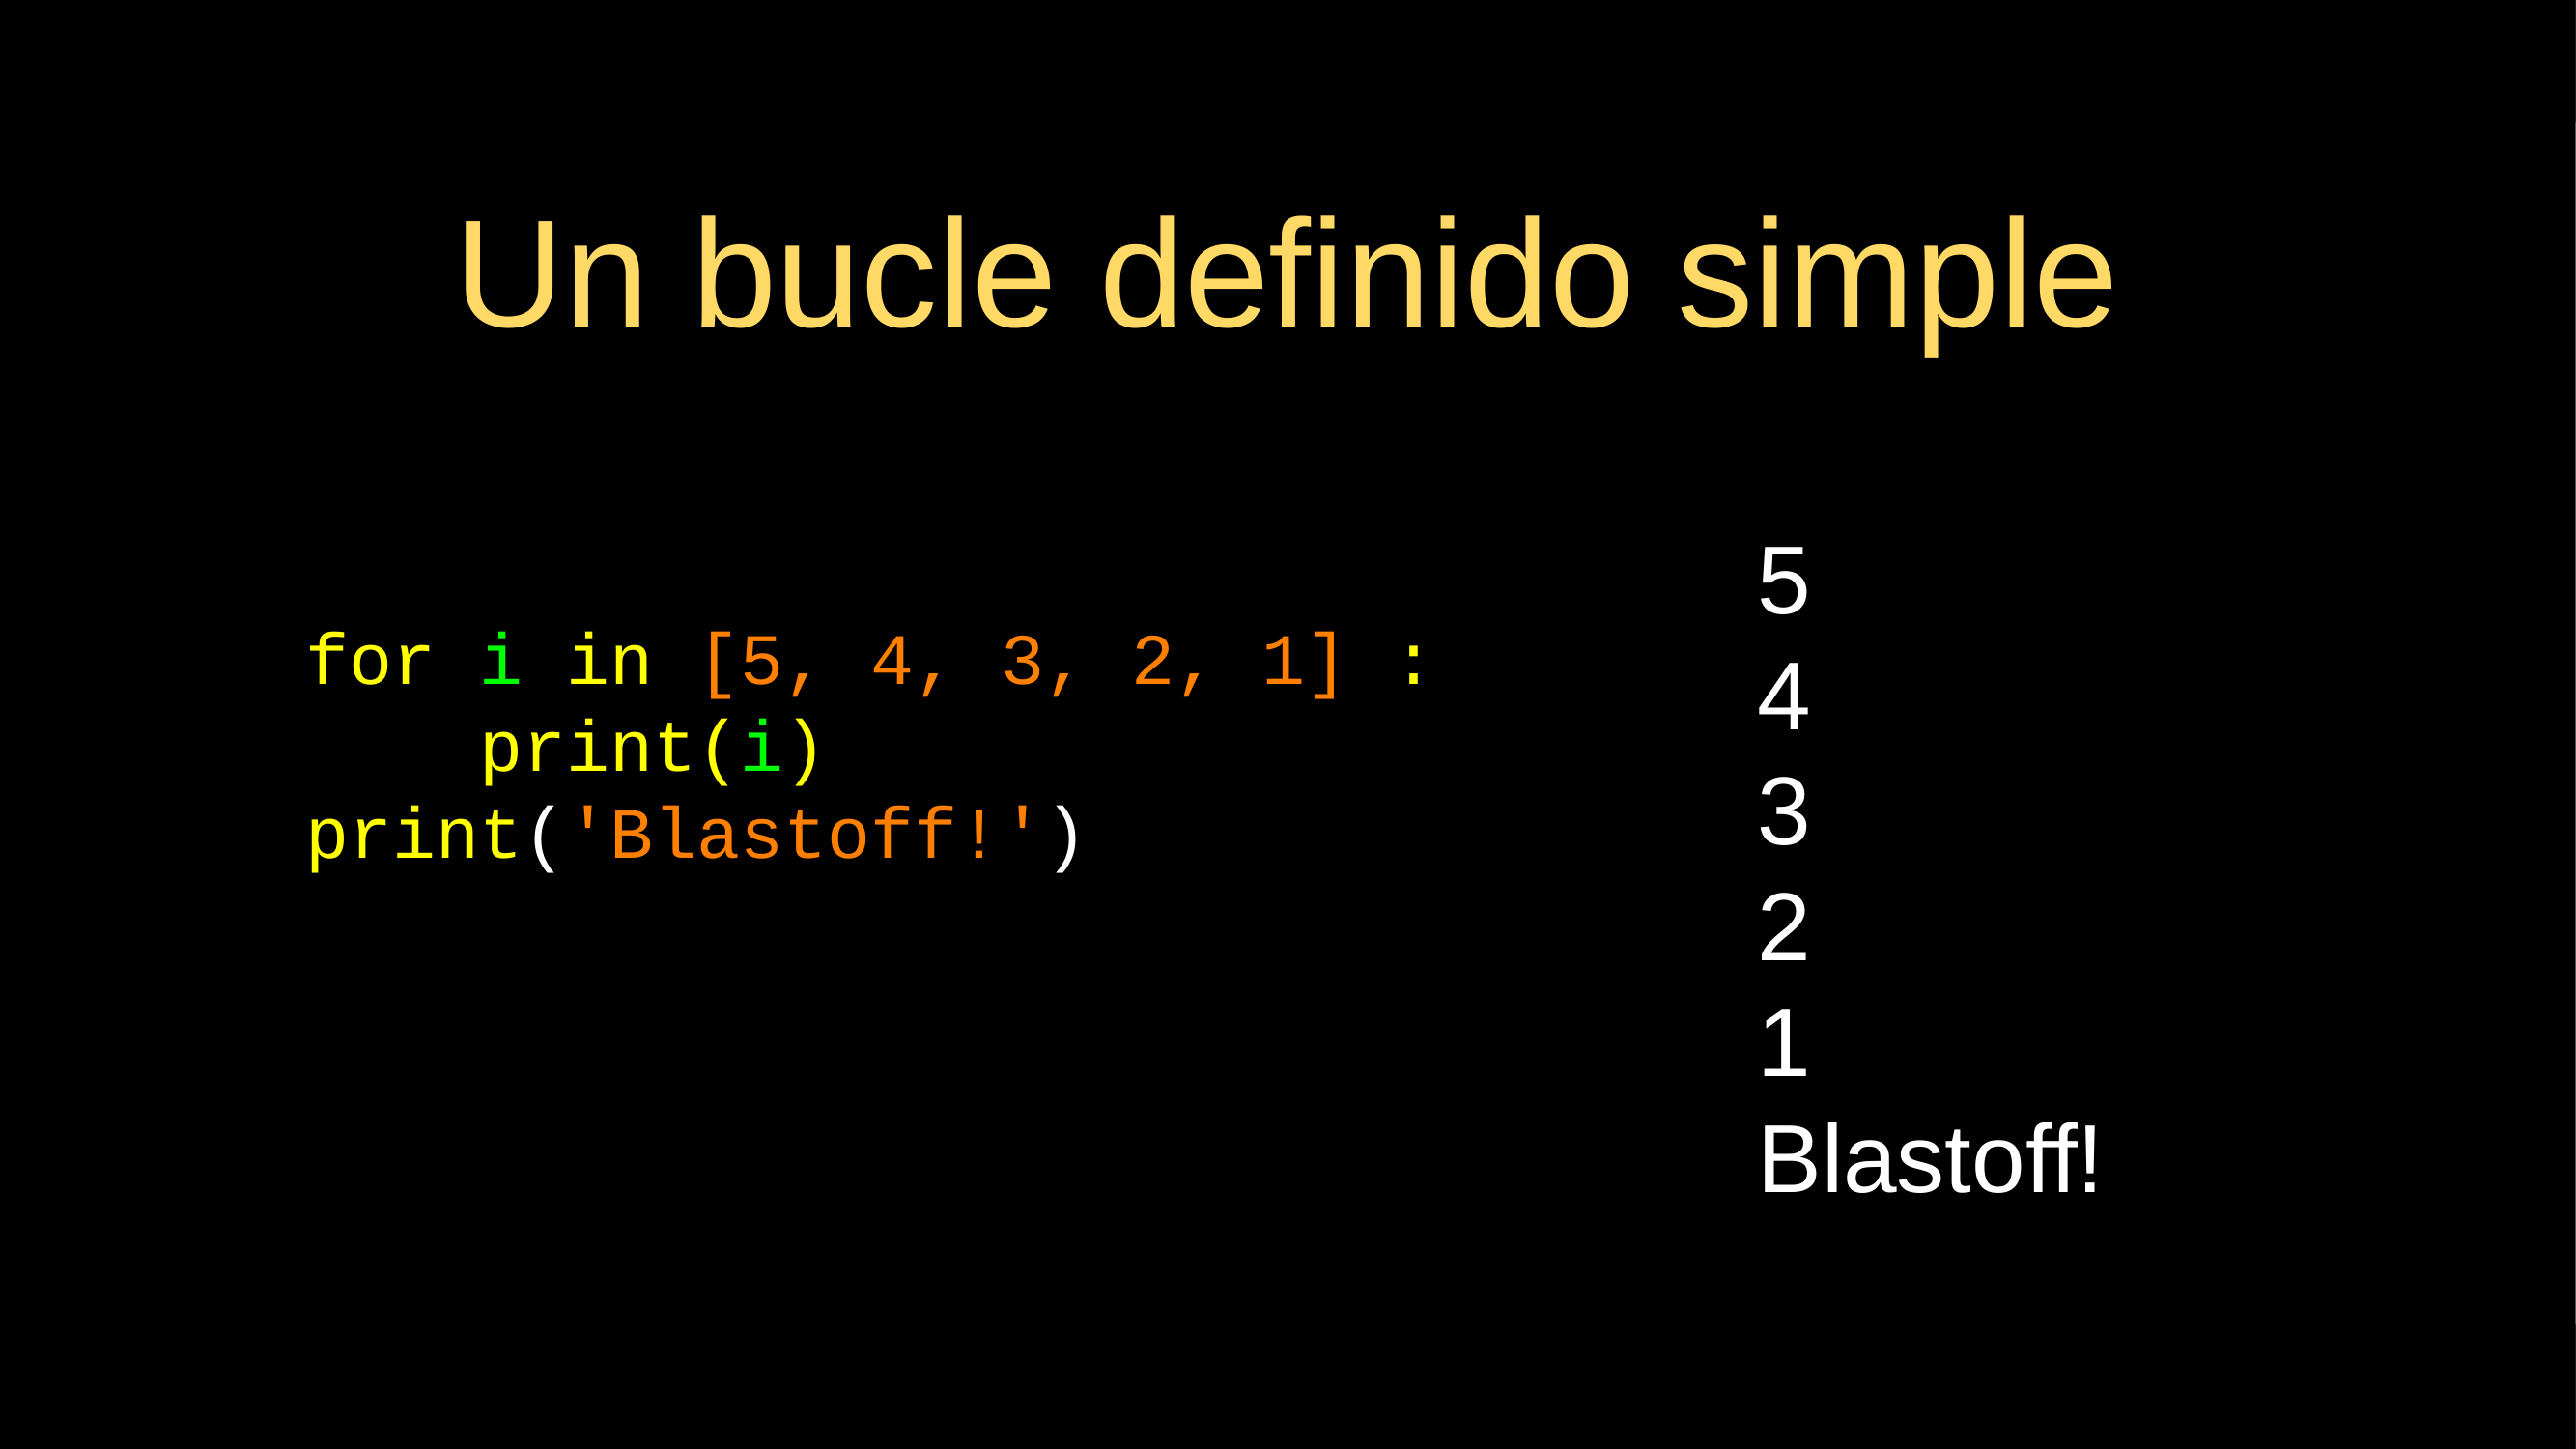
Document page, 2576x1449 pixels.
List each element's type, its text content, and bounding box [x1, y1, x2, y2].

title Un bucle definido simple [183, 129, 2391, 403]
text_box 5 4 3 2 1 Blastoff! [1757, 475, 2136, 1253]
text_box for i in [5, 4, 3, 2, 1] : print(i) print('Blastoff!') [305, 541, 1498, 944]
